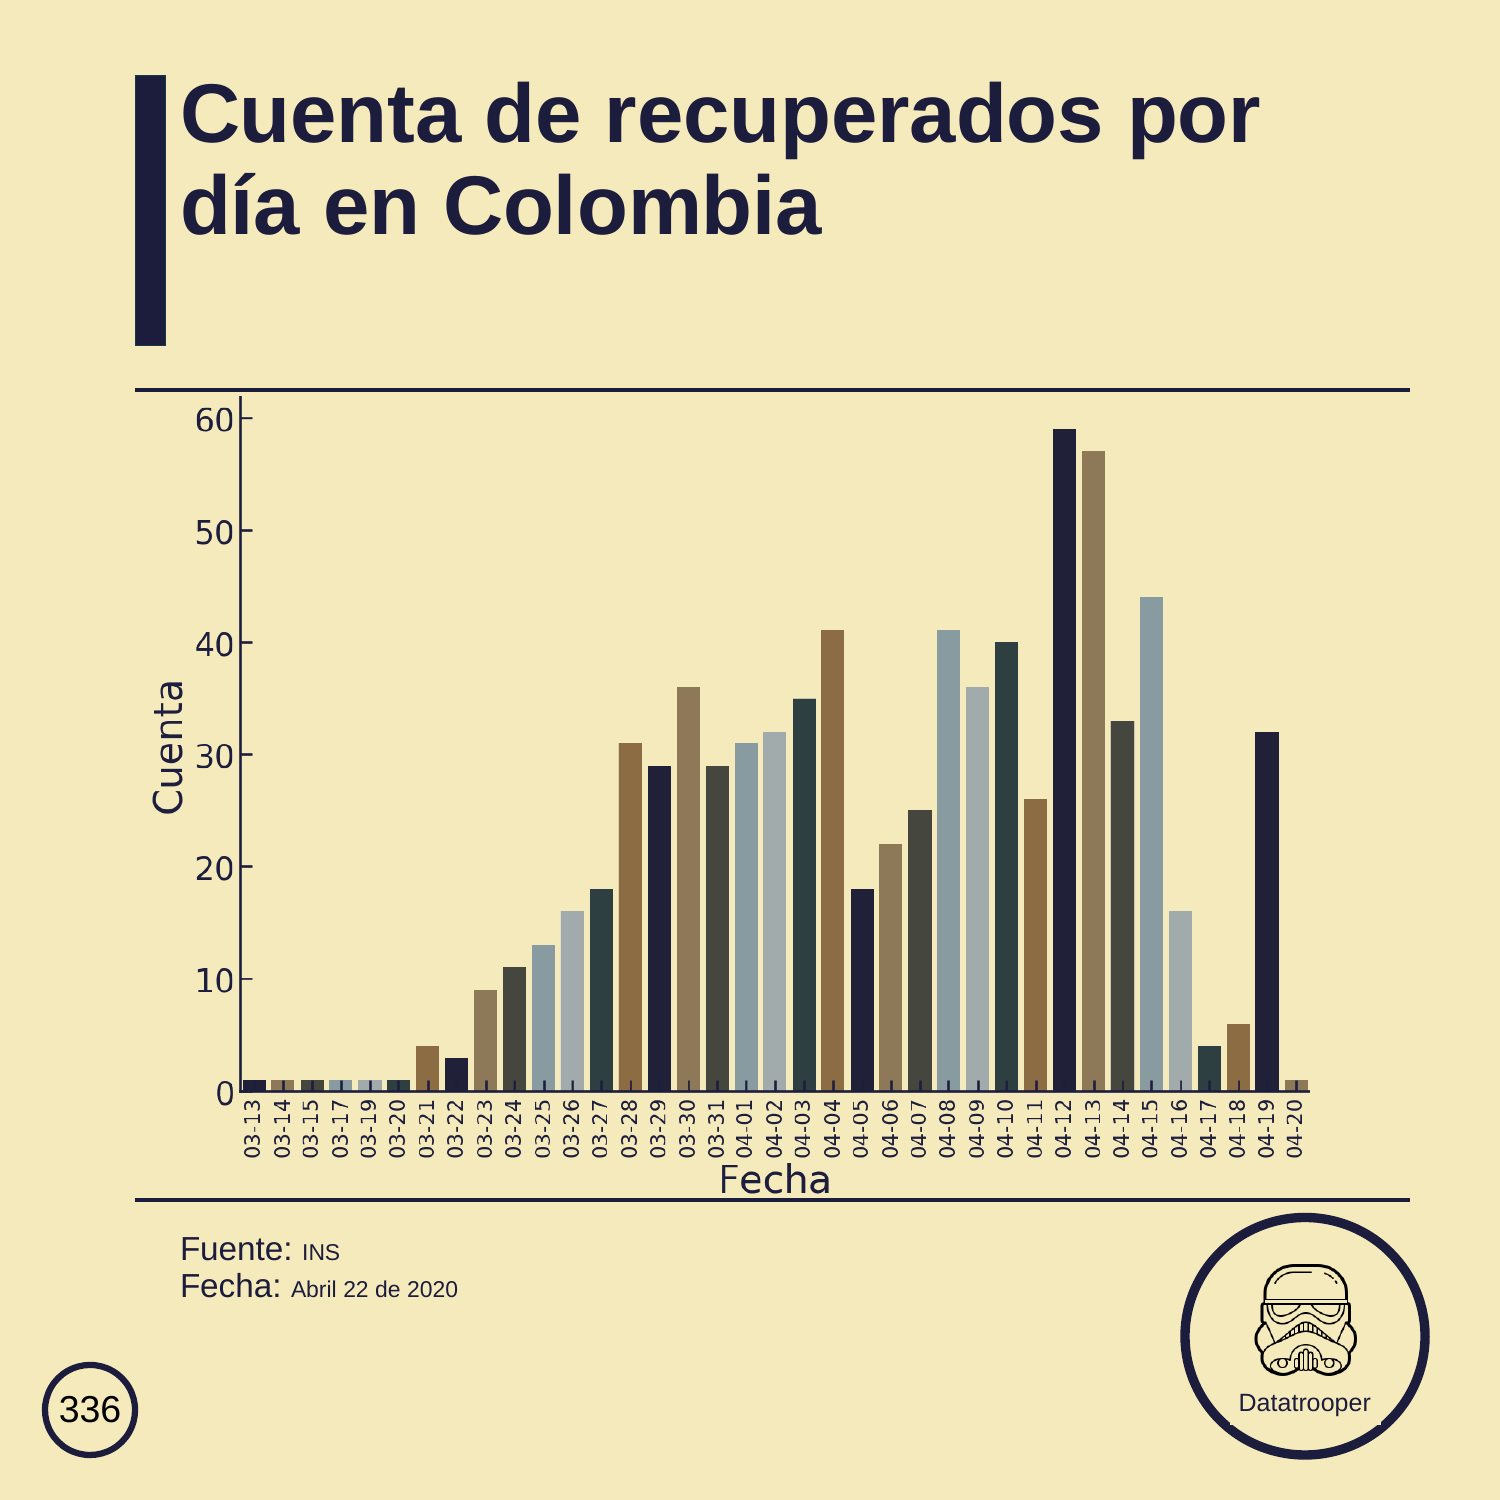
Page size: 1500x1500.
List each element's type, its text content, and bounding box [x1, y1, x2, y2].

text_box [135, 75, 166, 346]
title Fuente: INS Fecha: Abril 22 de 2020 [180, 1202, 1201, 1342]
picture [150, 396, 1310, 1201]
text_box 336 [45, 1364, 136, 1456]
picture [1230, 1244, 1381, 1379]
text_box [1185, 1217, 1426, 1456]
text_box Datatrooper [1230, 1379, 1381, 1425]
title Cuenta de recuperados por día en Colombia [180, 64, 1351, 255]
